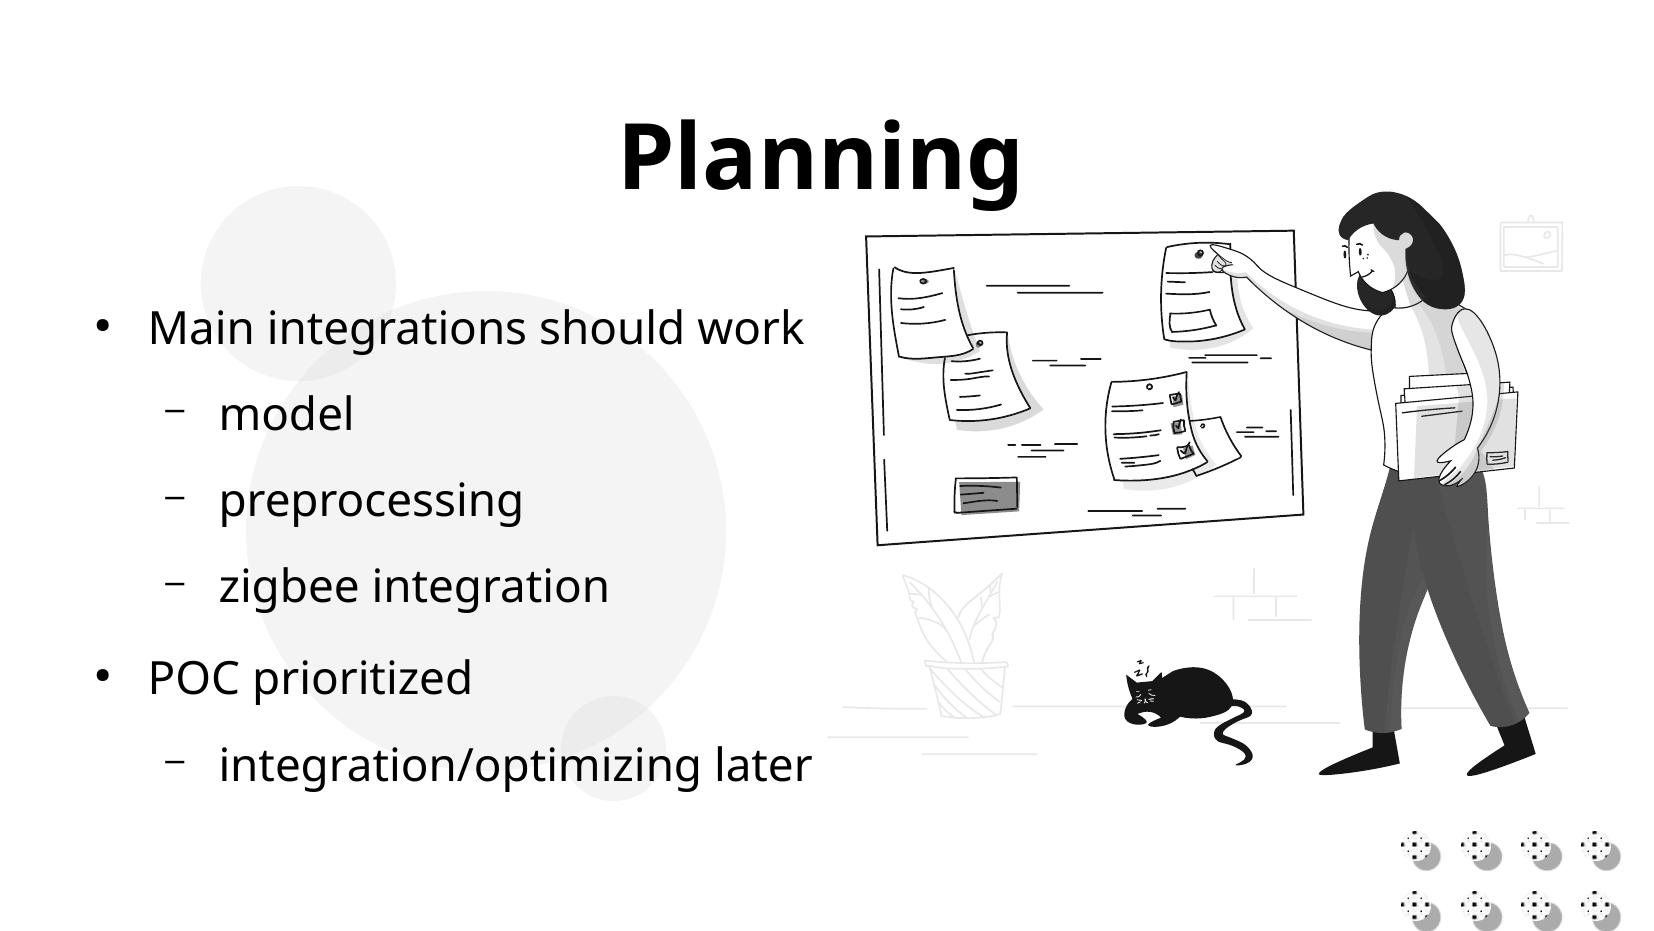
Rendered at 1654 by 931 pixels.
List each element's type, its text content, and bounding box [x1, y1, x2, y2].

picture [1520, 831, 1552, 862]
picture [1400, 830, 1432, 862]
picture [1400, 890, 1432, 922]
title Planning [76, 76, 1565, 233]
picture [1461, 830, 1492, 862]
picture [1580, 890, 1612, 922]
picture [1520, 890, 1552, 922]
picture [1580, 830, 1612, 862]
list Main integrations should work model preprocessing zigbee integration POC prioritized integration/optimizing later [76, 295, 863, 835]
picture [1461, 890, 1492, 922]
